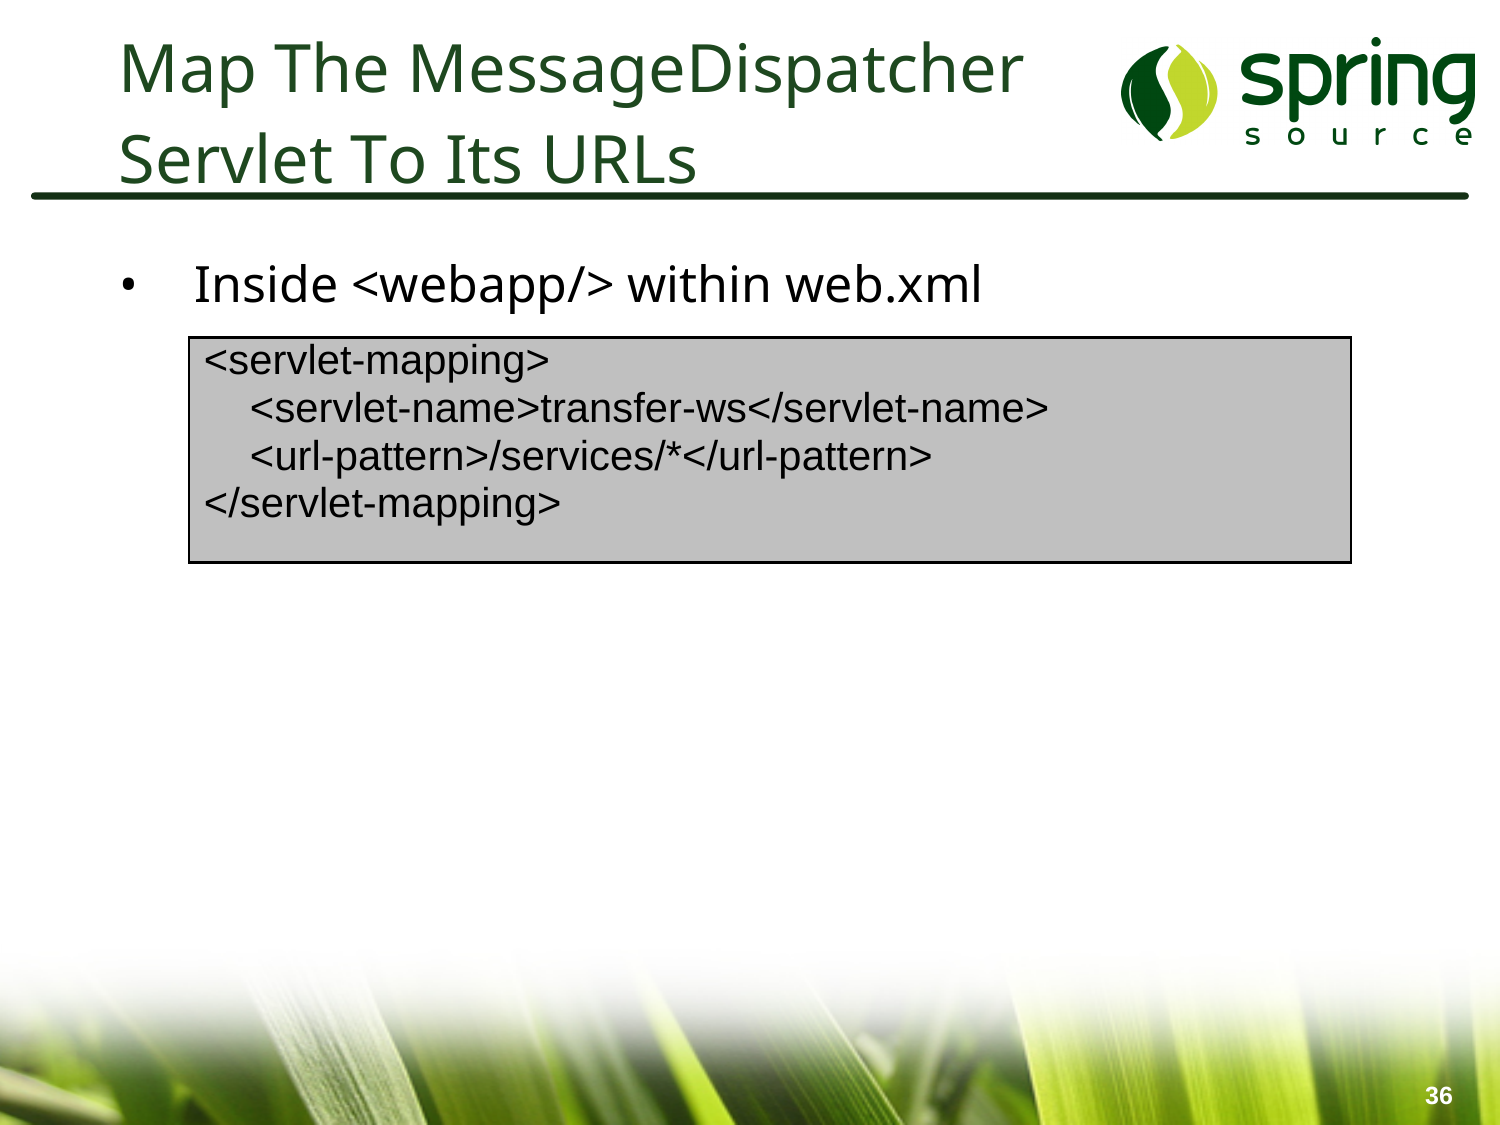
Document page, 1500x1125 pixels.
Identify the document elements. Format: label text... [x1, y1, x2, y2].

list Inside <webapp/> within web.xml [104, 241, 1382, 914]
picture [0, 944, 1500, 1125]
picture [1136, 37, 1475, 145]
title Map The MessageDispatcher Servlet To Its URLs [103, 14, 1136, 192]
